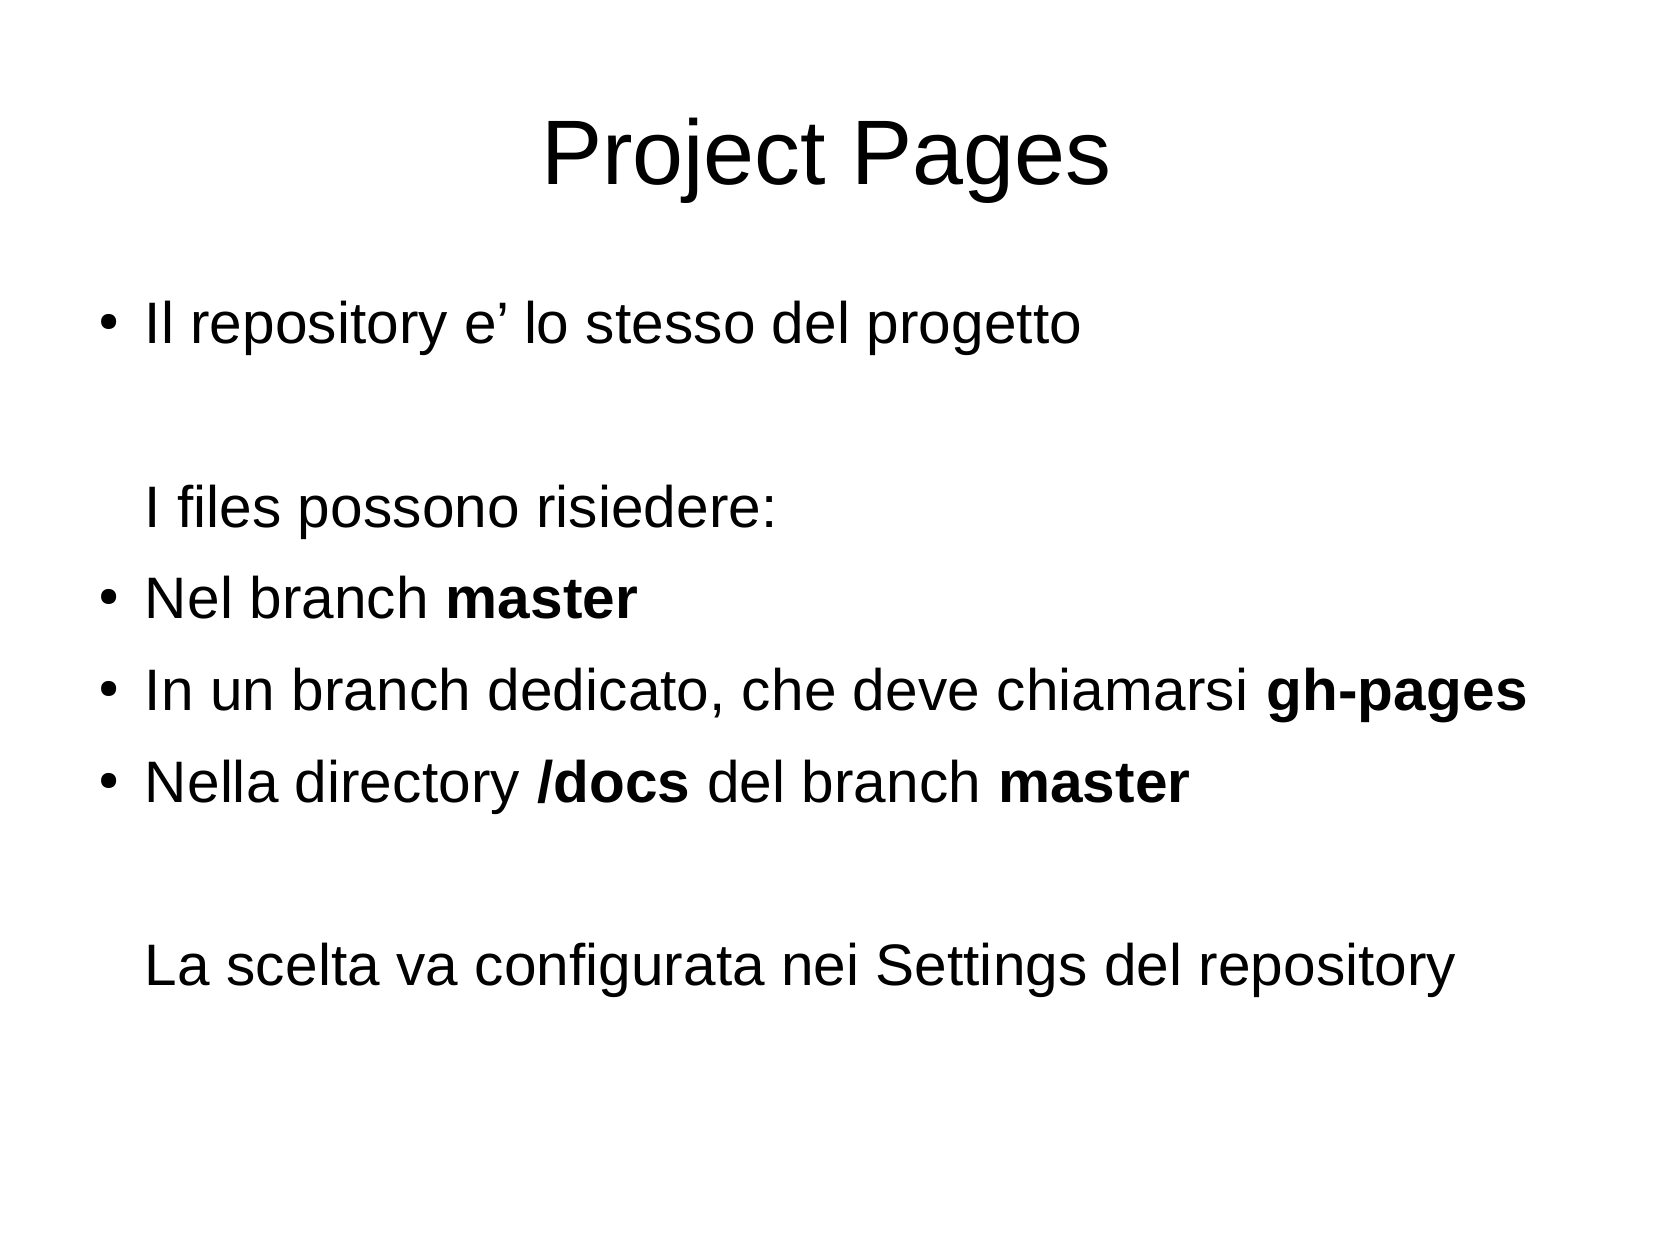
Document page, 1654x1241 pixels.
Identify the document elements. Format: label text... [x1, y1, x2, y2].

title Project Pages [82, 49, 1571, 257]
list Il repository e’ lo stesso del progetto I files possono risiedere: Nel branch master In un branch dedicato, che deve chiamarsi gh-pages Nella directory /docs del branch master La scelta va configurata nei Settings del repository [82, 290, 1571, 1010]
